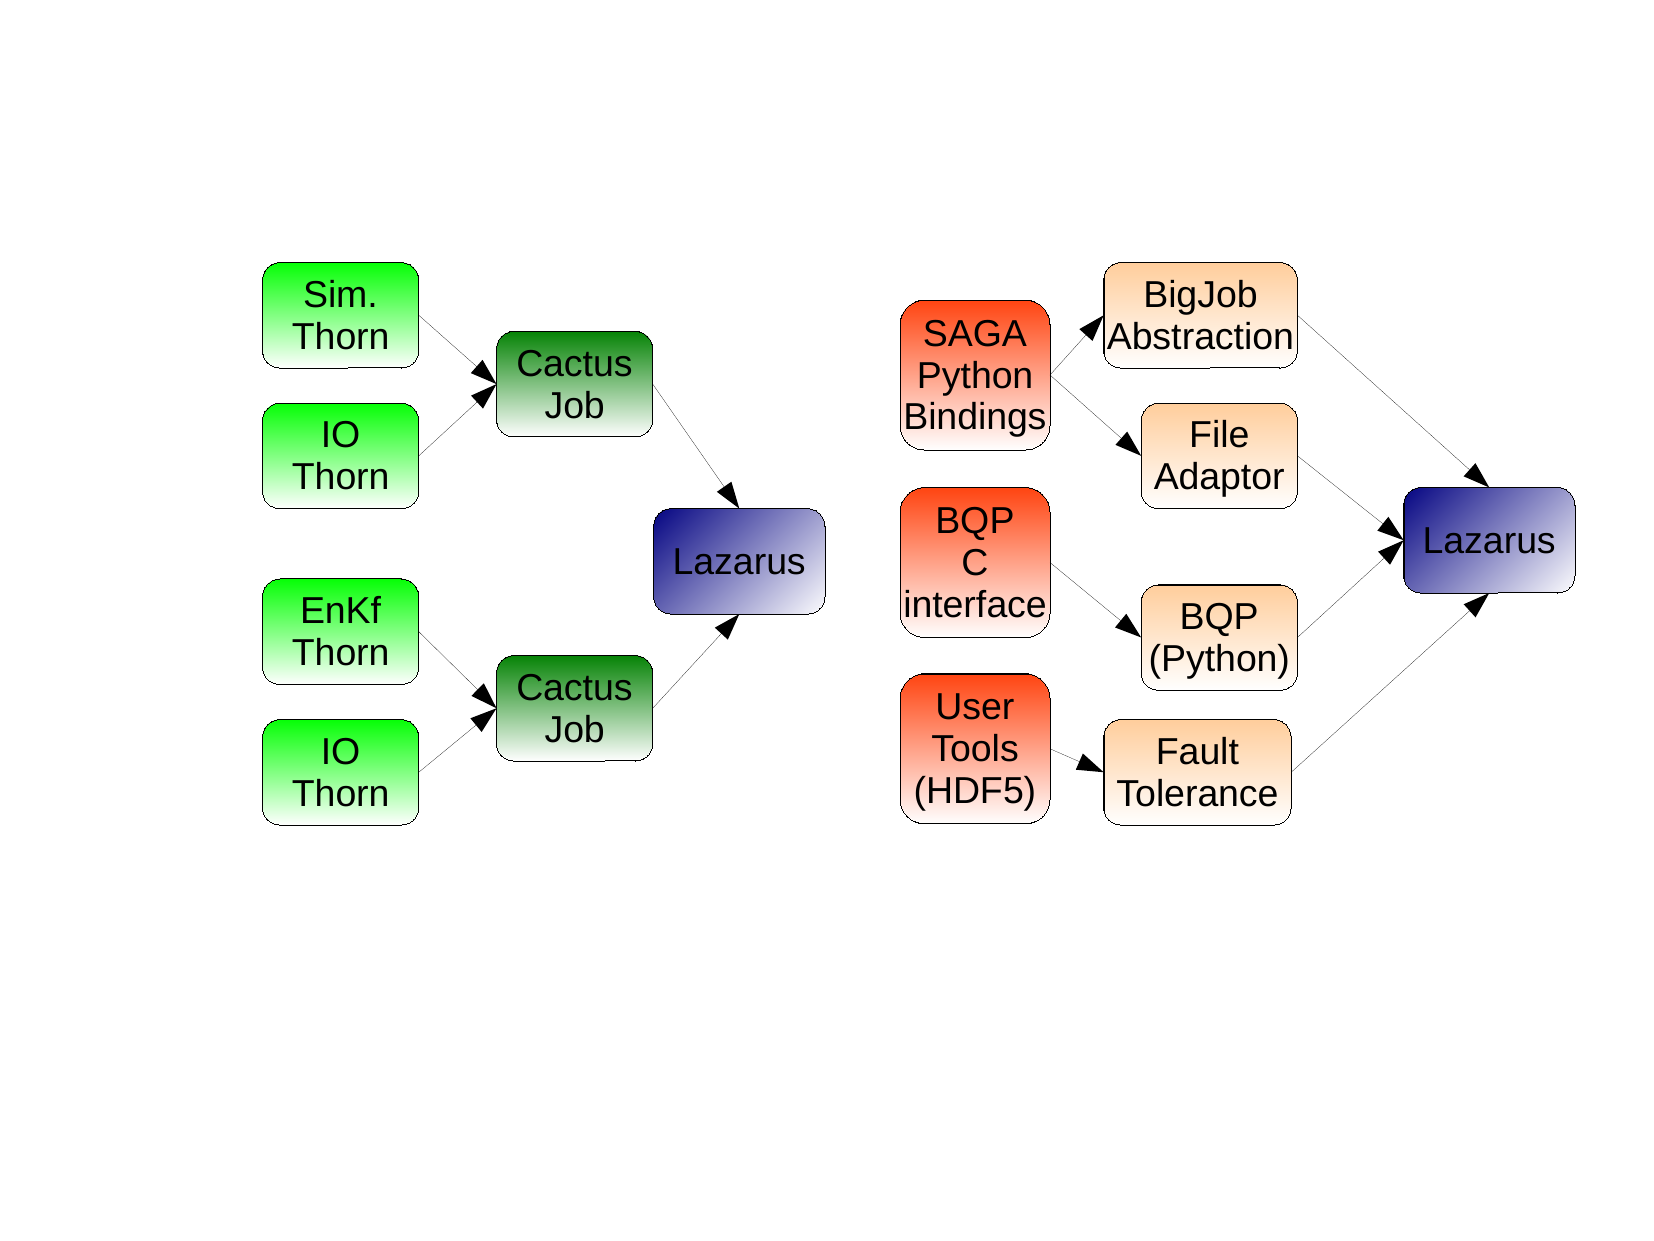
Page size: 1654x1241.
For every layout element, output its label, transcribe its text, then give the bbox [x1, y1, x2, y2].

text_box File Adaptor [1141, 403, 1298, 509]
text_box EnKf Thorn [262, 578, 419, 685]
text_box User Tools (HDF5) [900, 673, 1051, 824]
text_box IO Thorn [262, 403, 419, 509]
text_box Fault Tolerance [1103, 719, 1292, 826]
text_box BigJob Abstraction [1103, 262, 1298, 369]
text_box Lazarus [653, 508, 826, 615]
text_box BQP C interface [900, 487, 1051, 638]
text_box Sim. Thorn [262, 262, 419, 369]
text_box IO Thorn [262, 719, 419, 826]
text_box Cactus Job [496, 655, 653, 762]
text_box Lazarus [1403, 487, 1576, 594]
text_box Cactus Job [496, 331, 653, 437]
text_box SAGA Python Bindings [900, 300, 1051, 451]
text_box BQP (Python) [1141, 584, 1298, 691]
